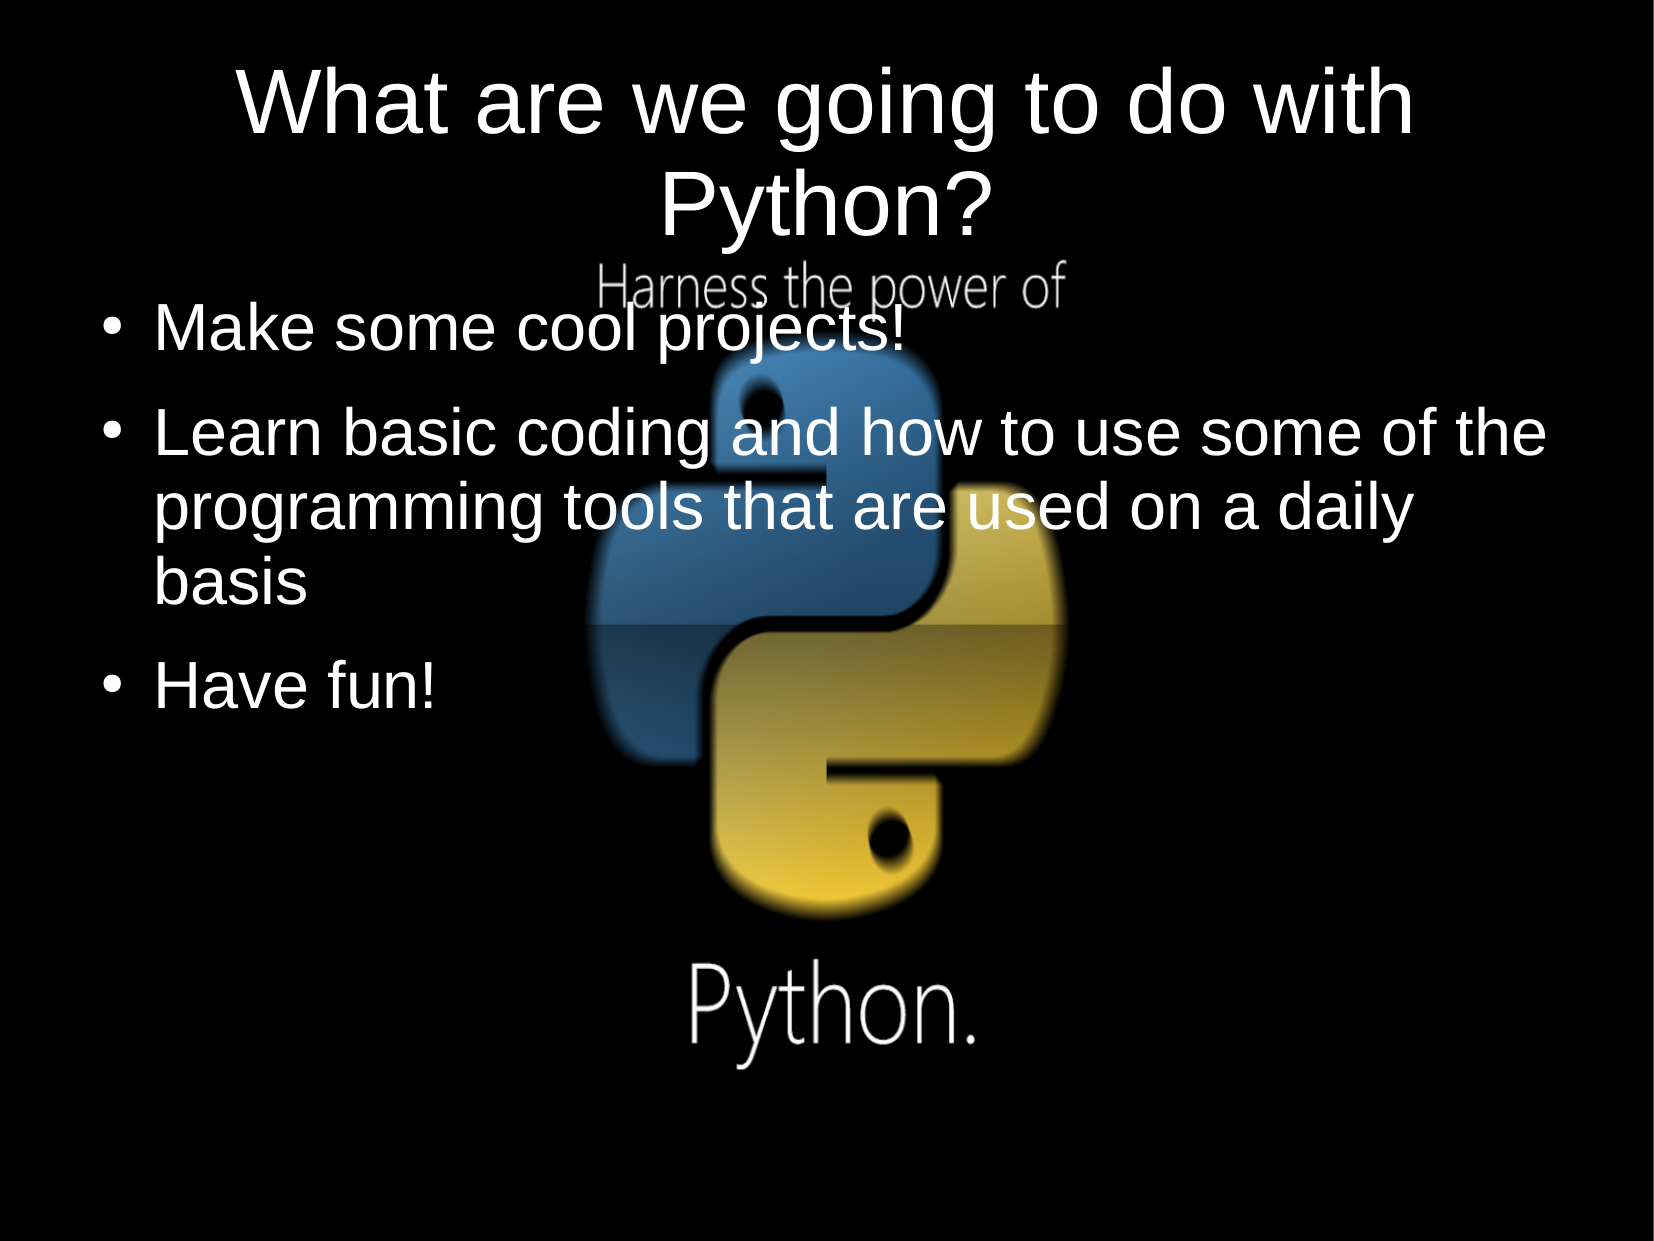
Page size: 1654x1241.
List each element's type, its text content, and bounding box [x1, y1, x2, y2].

title What are we going to do with Python? [82, 49, 1571, 257]
list Make some cool projects! Learn basic coding and how to use some of the programming tools that are used on a daily basis Have fun! [82, 290, 1571, 1010]
picture [0, 0, 1654, 1241]
